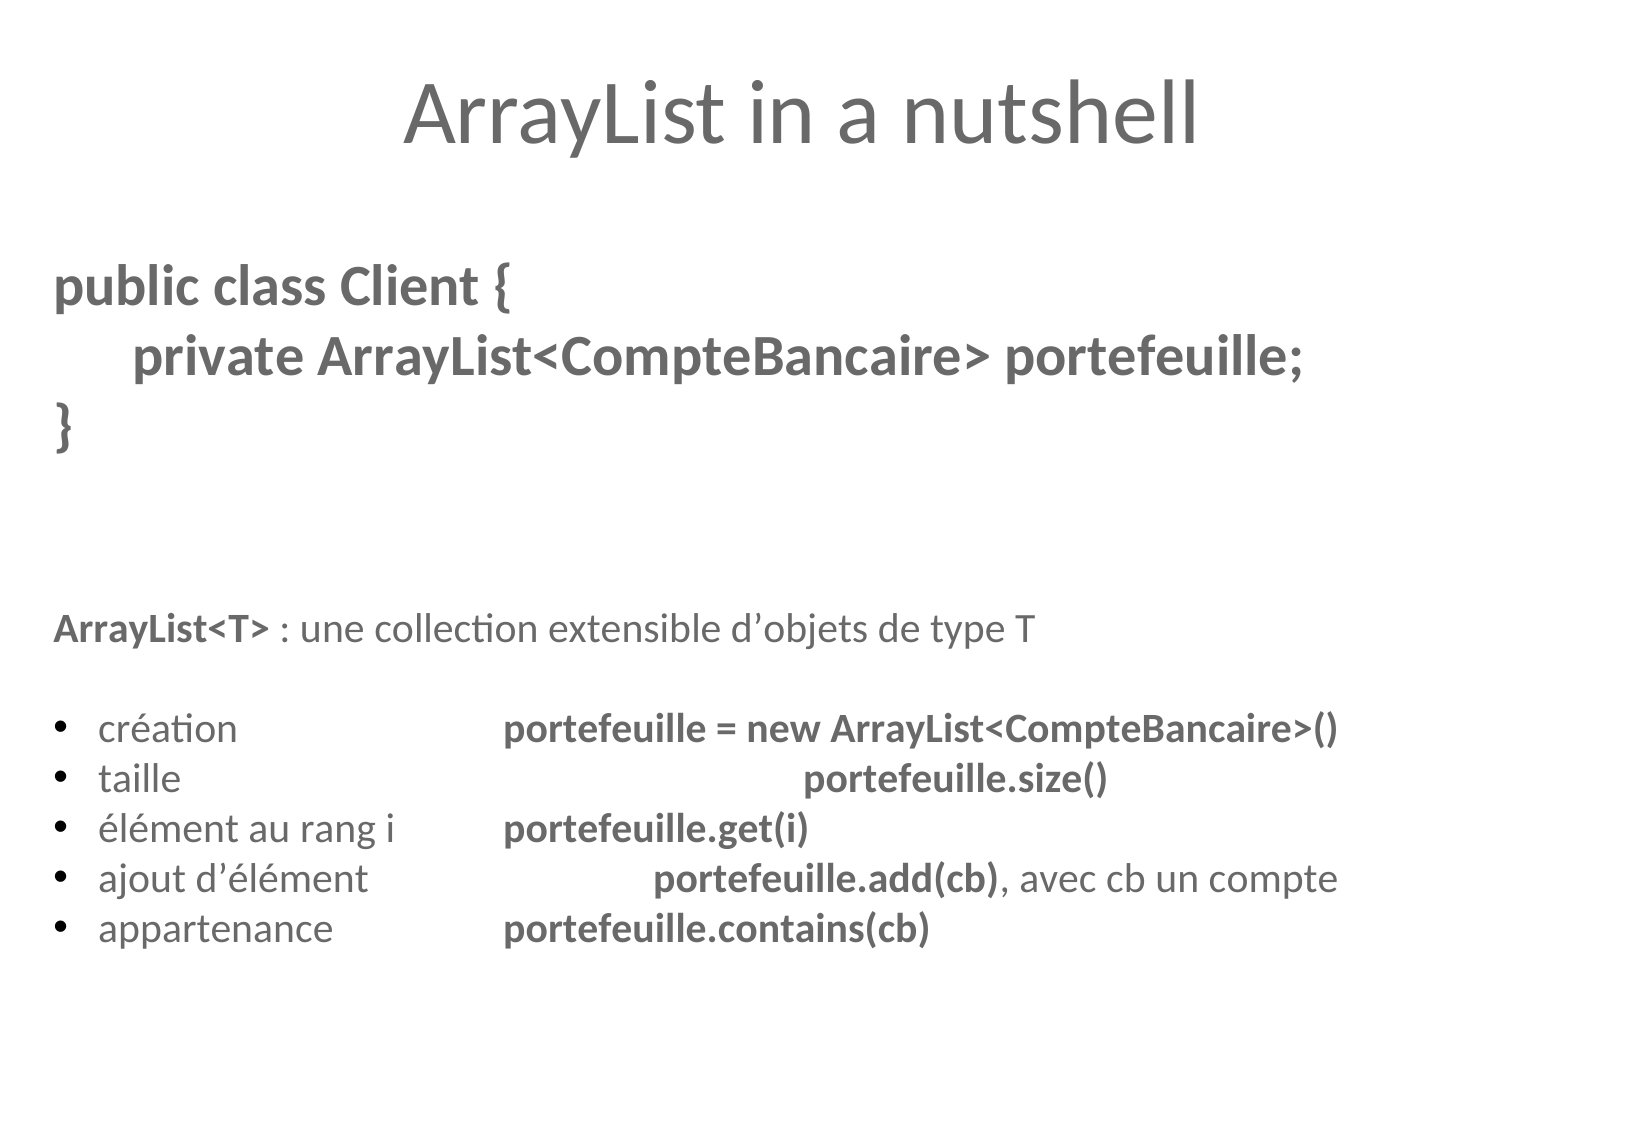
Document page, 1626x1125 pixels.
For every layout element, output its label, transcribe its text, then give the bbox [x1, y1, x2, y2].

title ArrayList in a nutshell [0, 13, 1626, 202]
